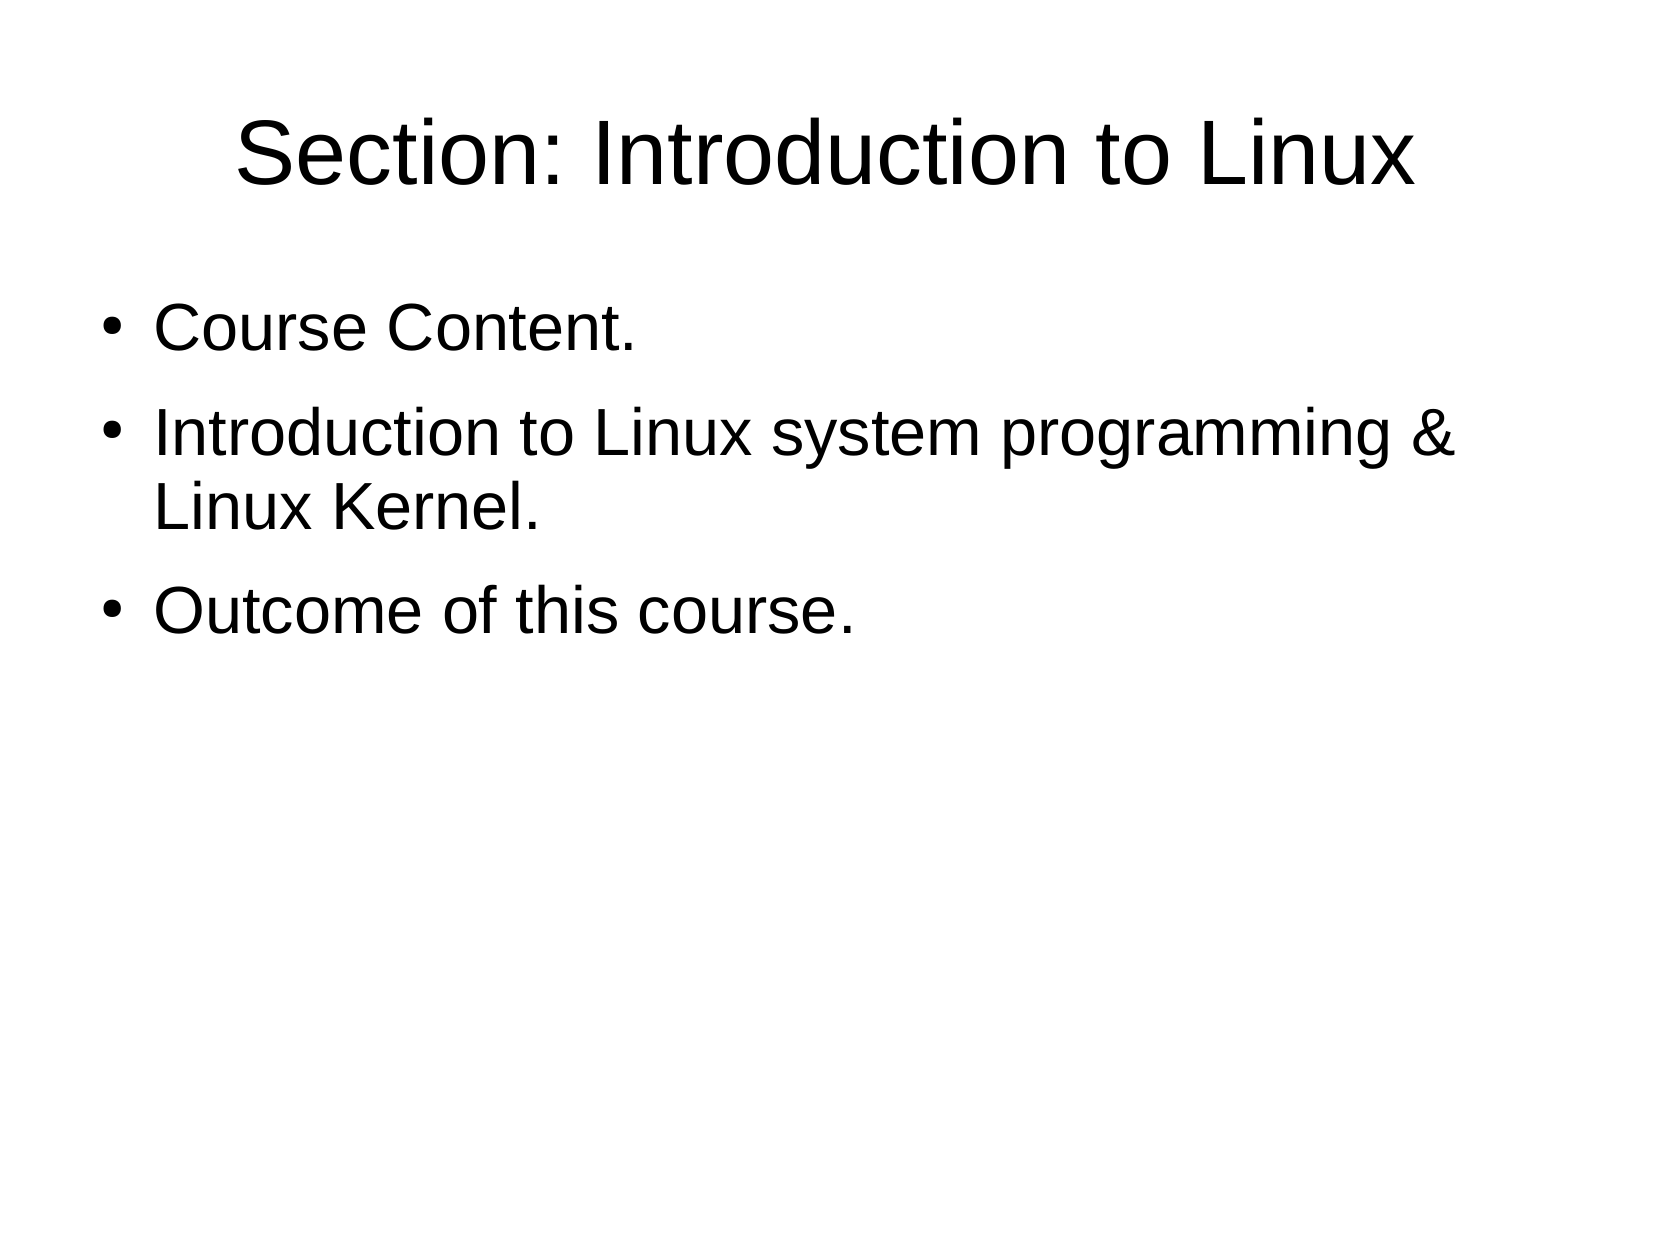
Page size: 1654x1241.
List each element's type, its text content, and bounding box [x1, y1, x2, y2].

list Course Content. Introduction to Linux system programming & Linux Kernel. Outcome of this course. [82, 290, 1571, 1010]
title Section: Introduction to Linux [82, 49, 1571, 257]
